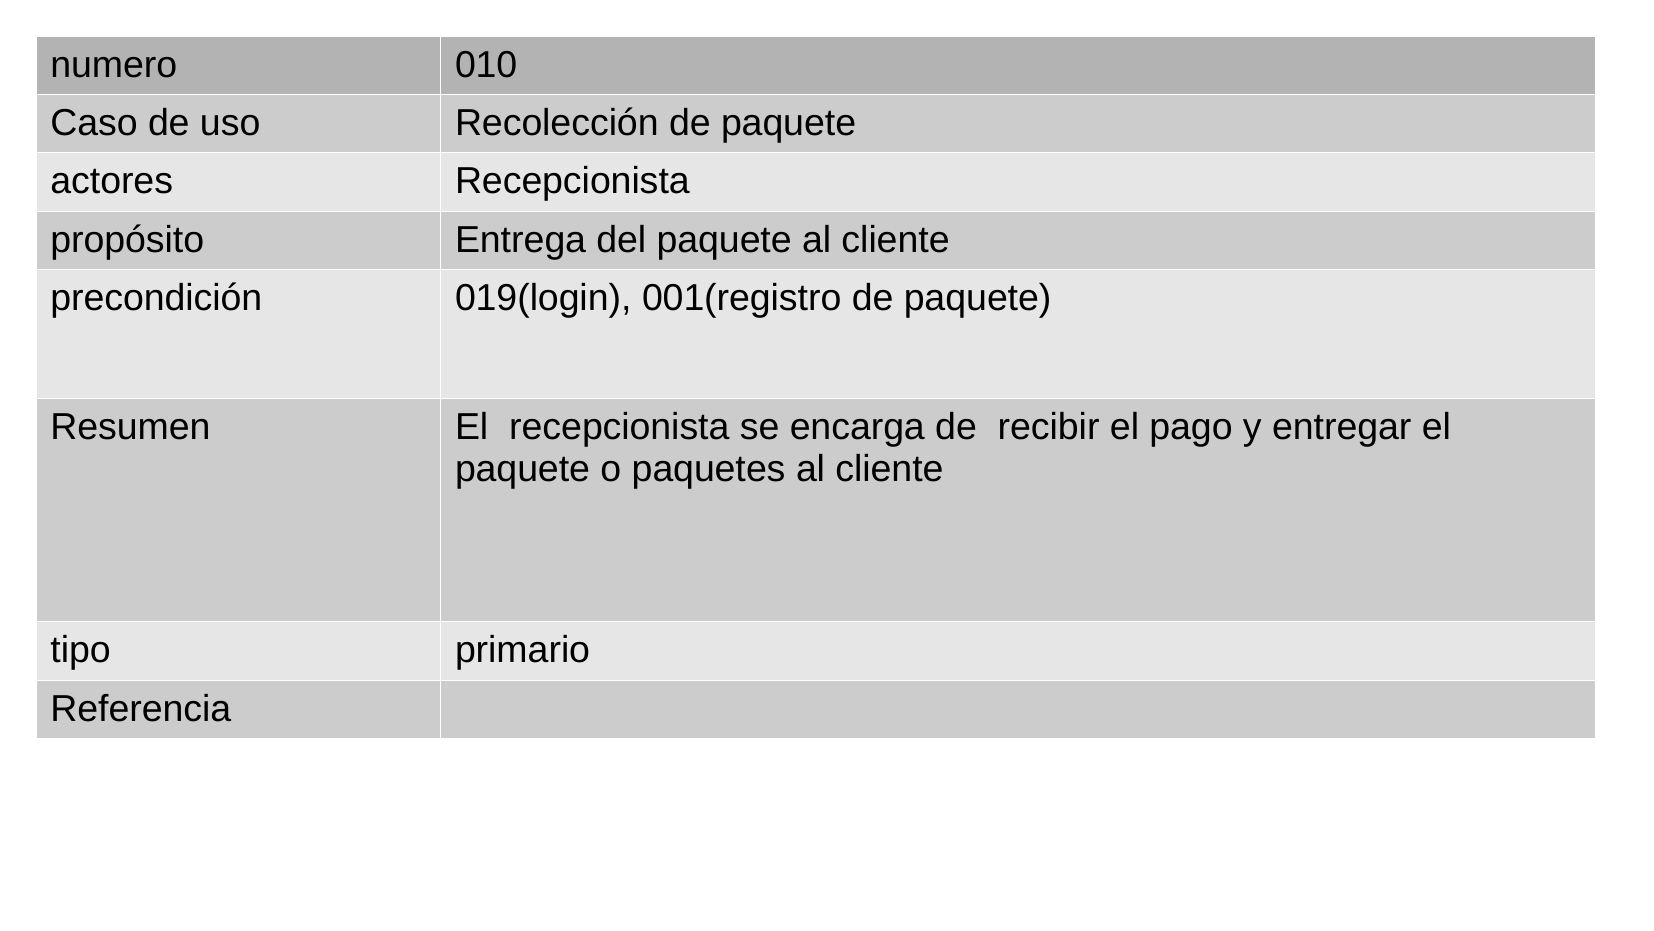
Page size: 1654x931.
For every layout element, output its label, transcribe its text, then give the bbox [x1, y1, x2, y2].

table_cell propósito [37, 212, 440, 269]
table_cell tipo [37, 622, 440, 680]
table_cell actores [37, 153, 440, 211]
table_header 010 [441, 37, 1595, 94]
table_cell 019(login), 001(registro de paquete) [441, 270, 1595, 398]
table_cell Recepcionista [441, 153, 1595, 211]
table_cell Recolección de paquete [441, 95, 1595, 152]
table_cell Resumen [37, 399, 440, 621]
table_header numero [37, 37, 440, 94]
table_cell precondición [37, 270, 440, 398]
table_cell Referencia [37, 681, 440, 738]
table_cell Caso de uso [37, 95, 440, 152]
table_cell primario [441, 622, 1595, 680]
table_cell El recepcionista se encarga de recibir el pago y entregar el paquete o paquetes al cliente [441, 399, 1595, 621]
table_cell [441, 681, 1595, 738]
table_cell Entrega del paquete al cliente [441, 212, 1595, 269]
